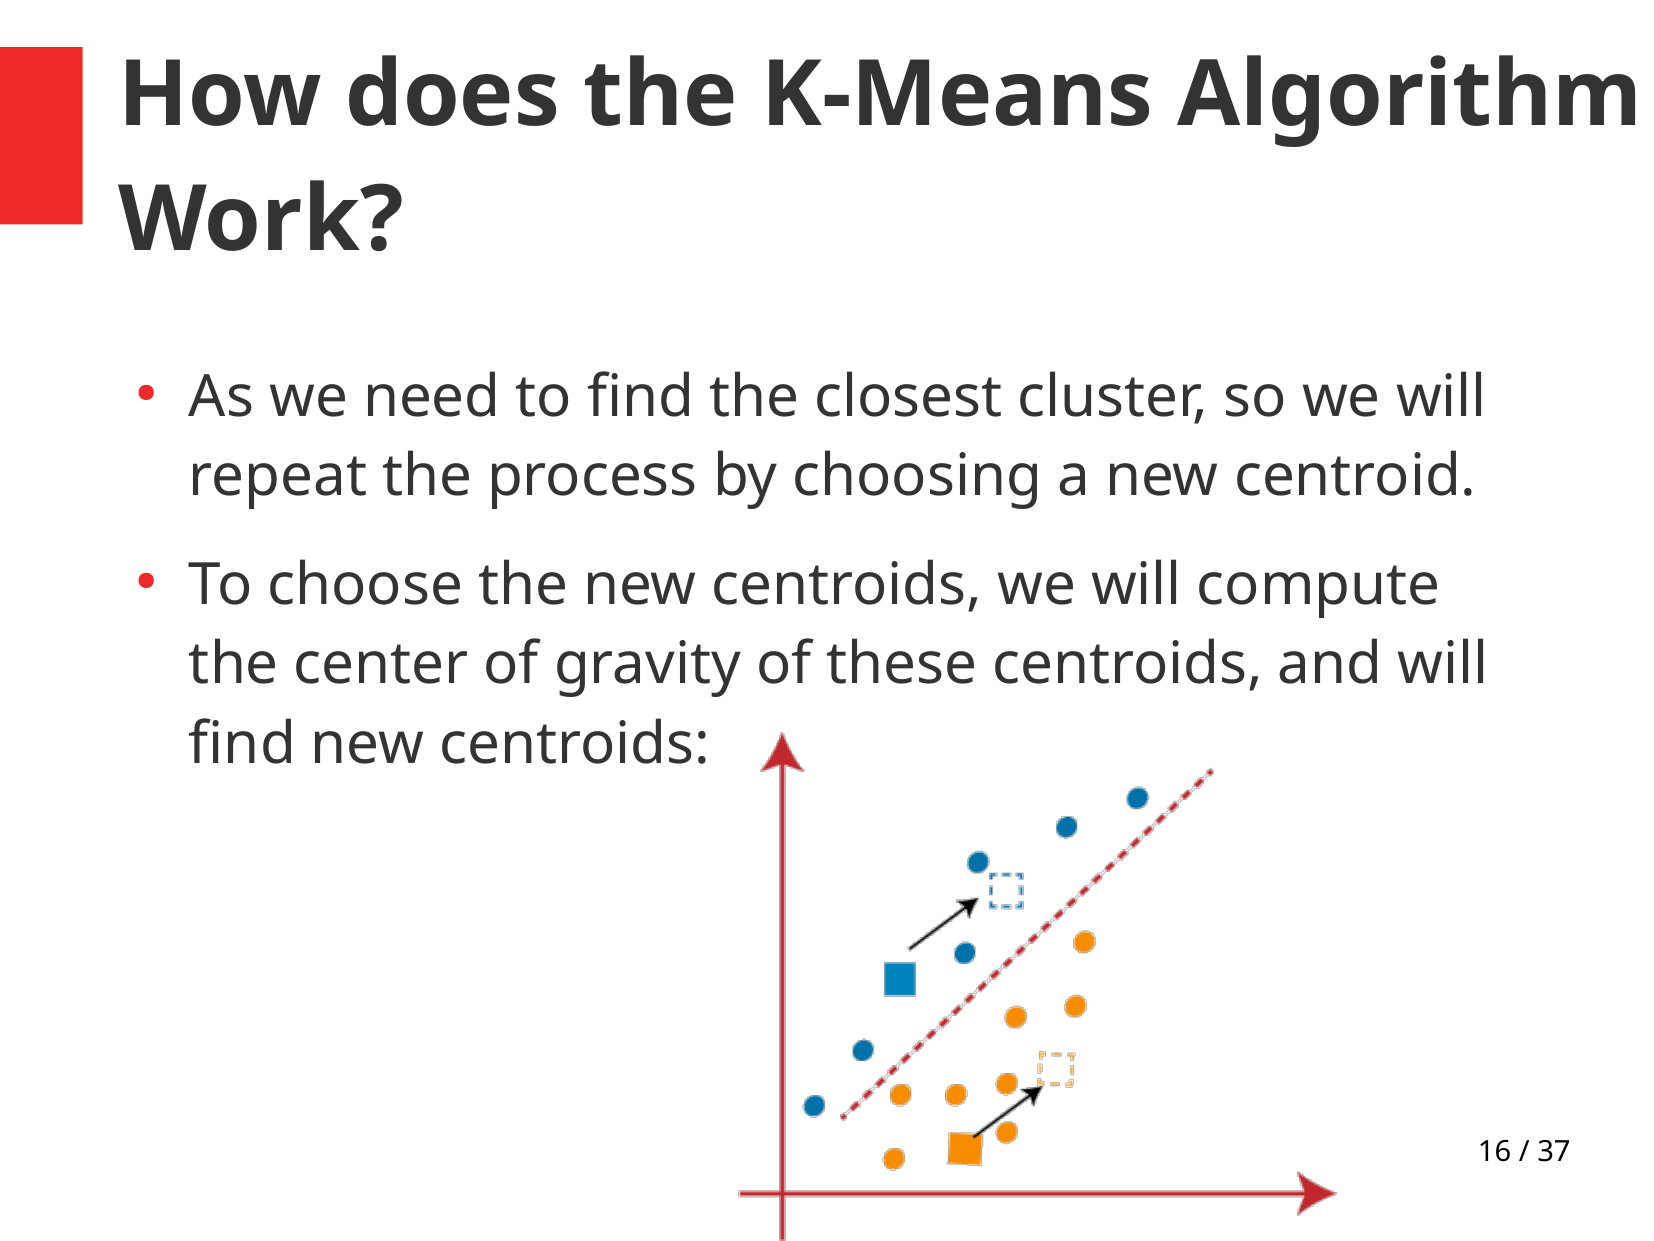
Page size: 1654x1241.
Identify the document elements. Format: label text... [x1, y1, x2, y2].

picture [728, 673, 1359, 1241]
title How does the K-Means Algorithm Work? [118, 28, 1654, 278]
list As we need to find the closest cluster, so we will repeat the process by choosing a new centroid. To choose the new centroids, we will compute the center of gravity of these centroids, and will find new centroids: [118, 354, 1536, 1074]
